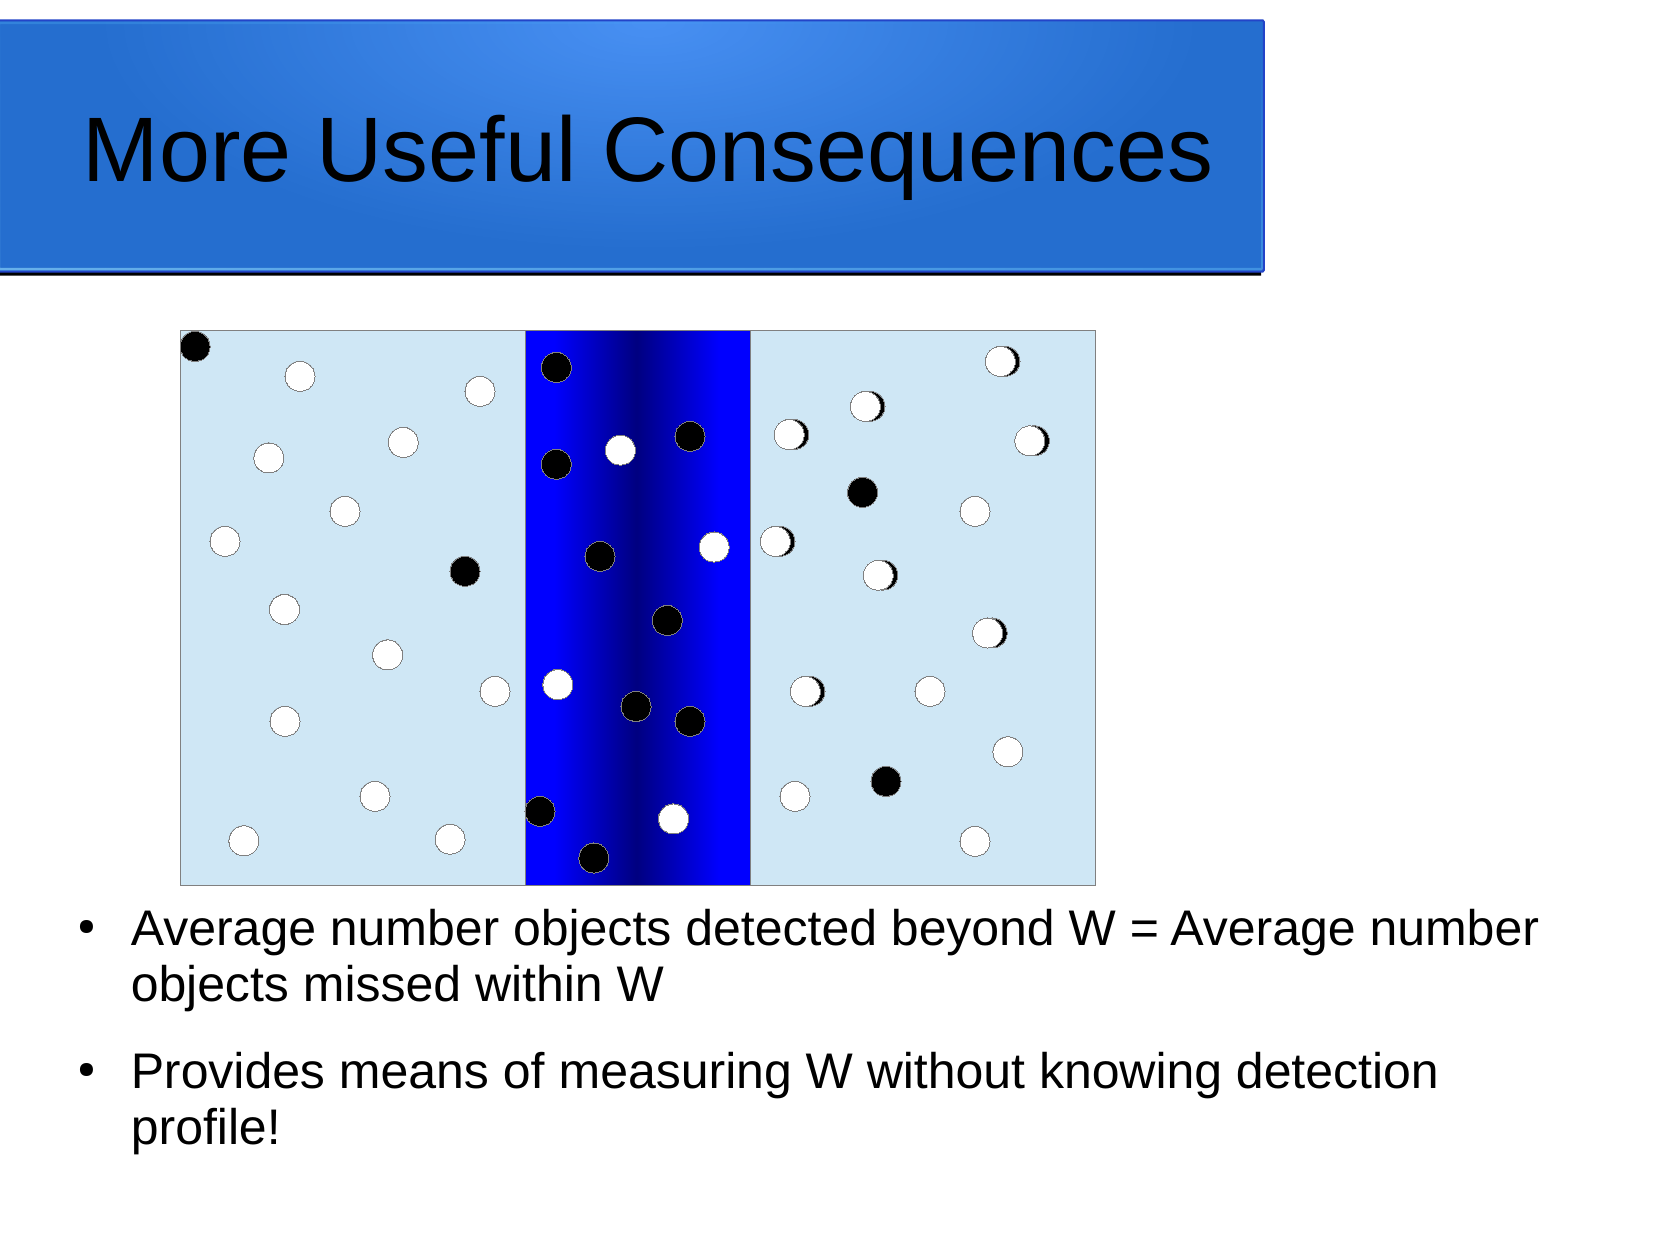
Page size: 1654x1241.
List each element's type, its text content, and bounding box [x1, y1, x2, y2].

list Average number objects detected beyond W = Average number objects missed within W Provides means of measuring W without knowing detection profile! [60, 900, 1549, 1186]
text_box [180, 330, 1096, 886]
title More Useful Consequences [82, 47, 1235, 252]
